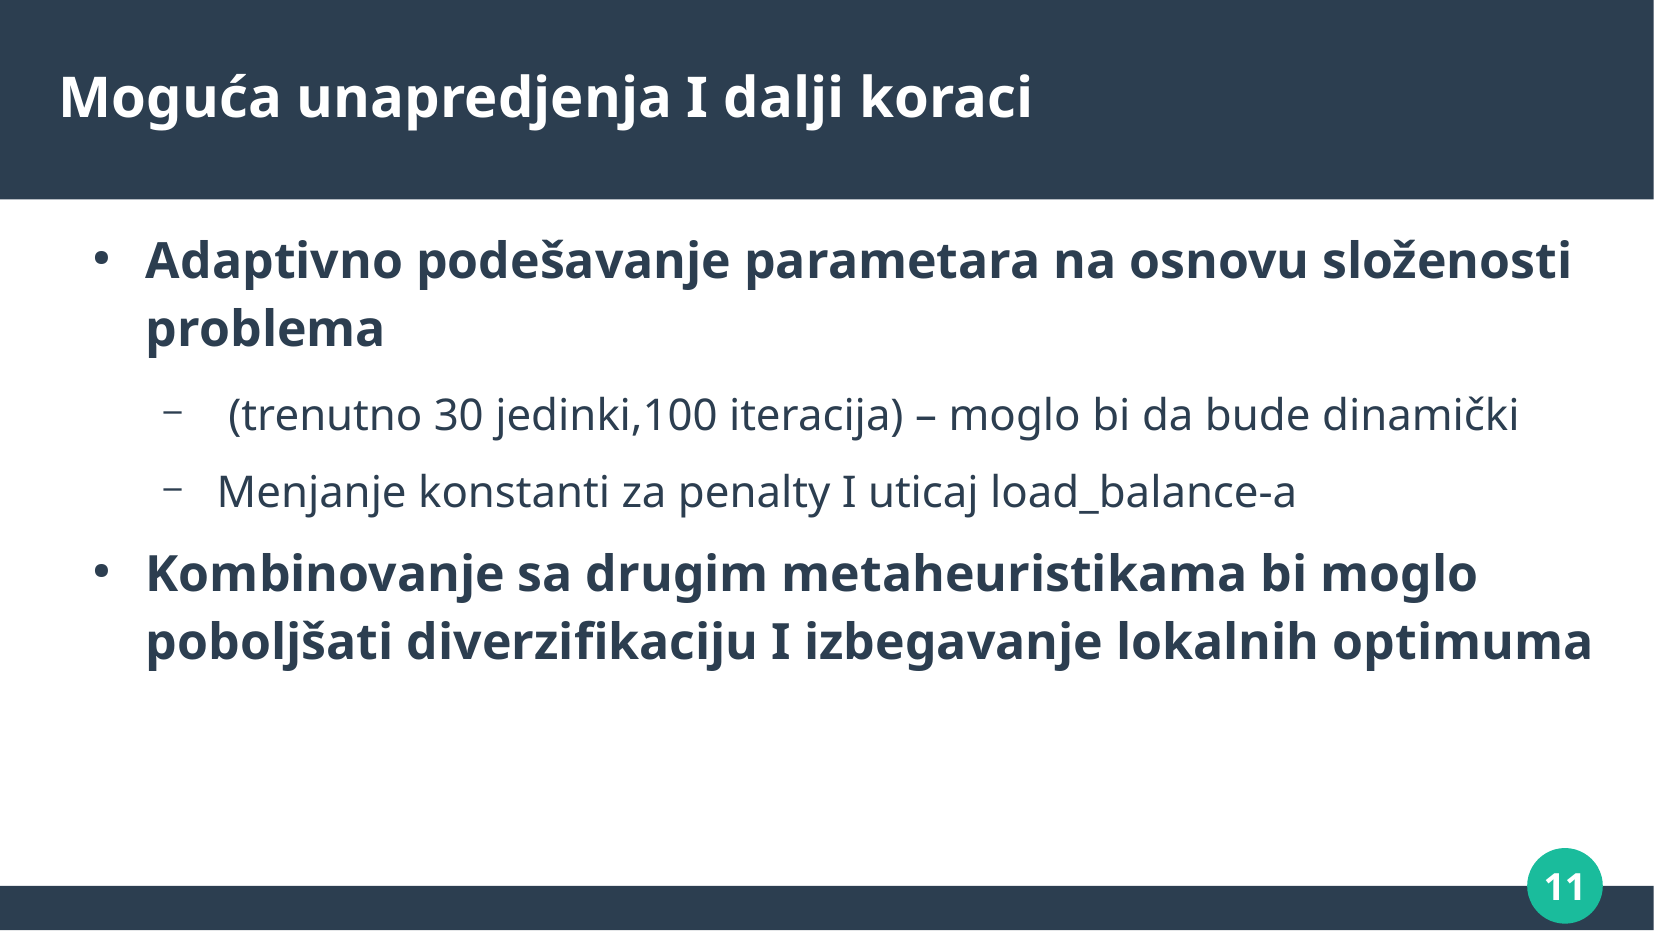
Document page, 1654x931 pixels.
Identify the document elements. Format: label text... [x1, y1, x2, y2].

title Moguća unapredjenja I dalji koraci [59, 37, 1595, 155]
list Adaptivno podešavanje parametara na osnovu složenosti problema (trenutno 30 jedinki,100 iteracija) – moglo bi da bude dinamički Menjanje konstanti za penalty I uticaj load_balance-a Kombinovanje sa drugim metaheuristikama bi moglo poboljšati diverzifikaciju I izbegavanje lokalnih optimuma [75, 225, 1611, 846]
